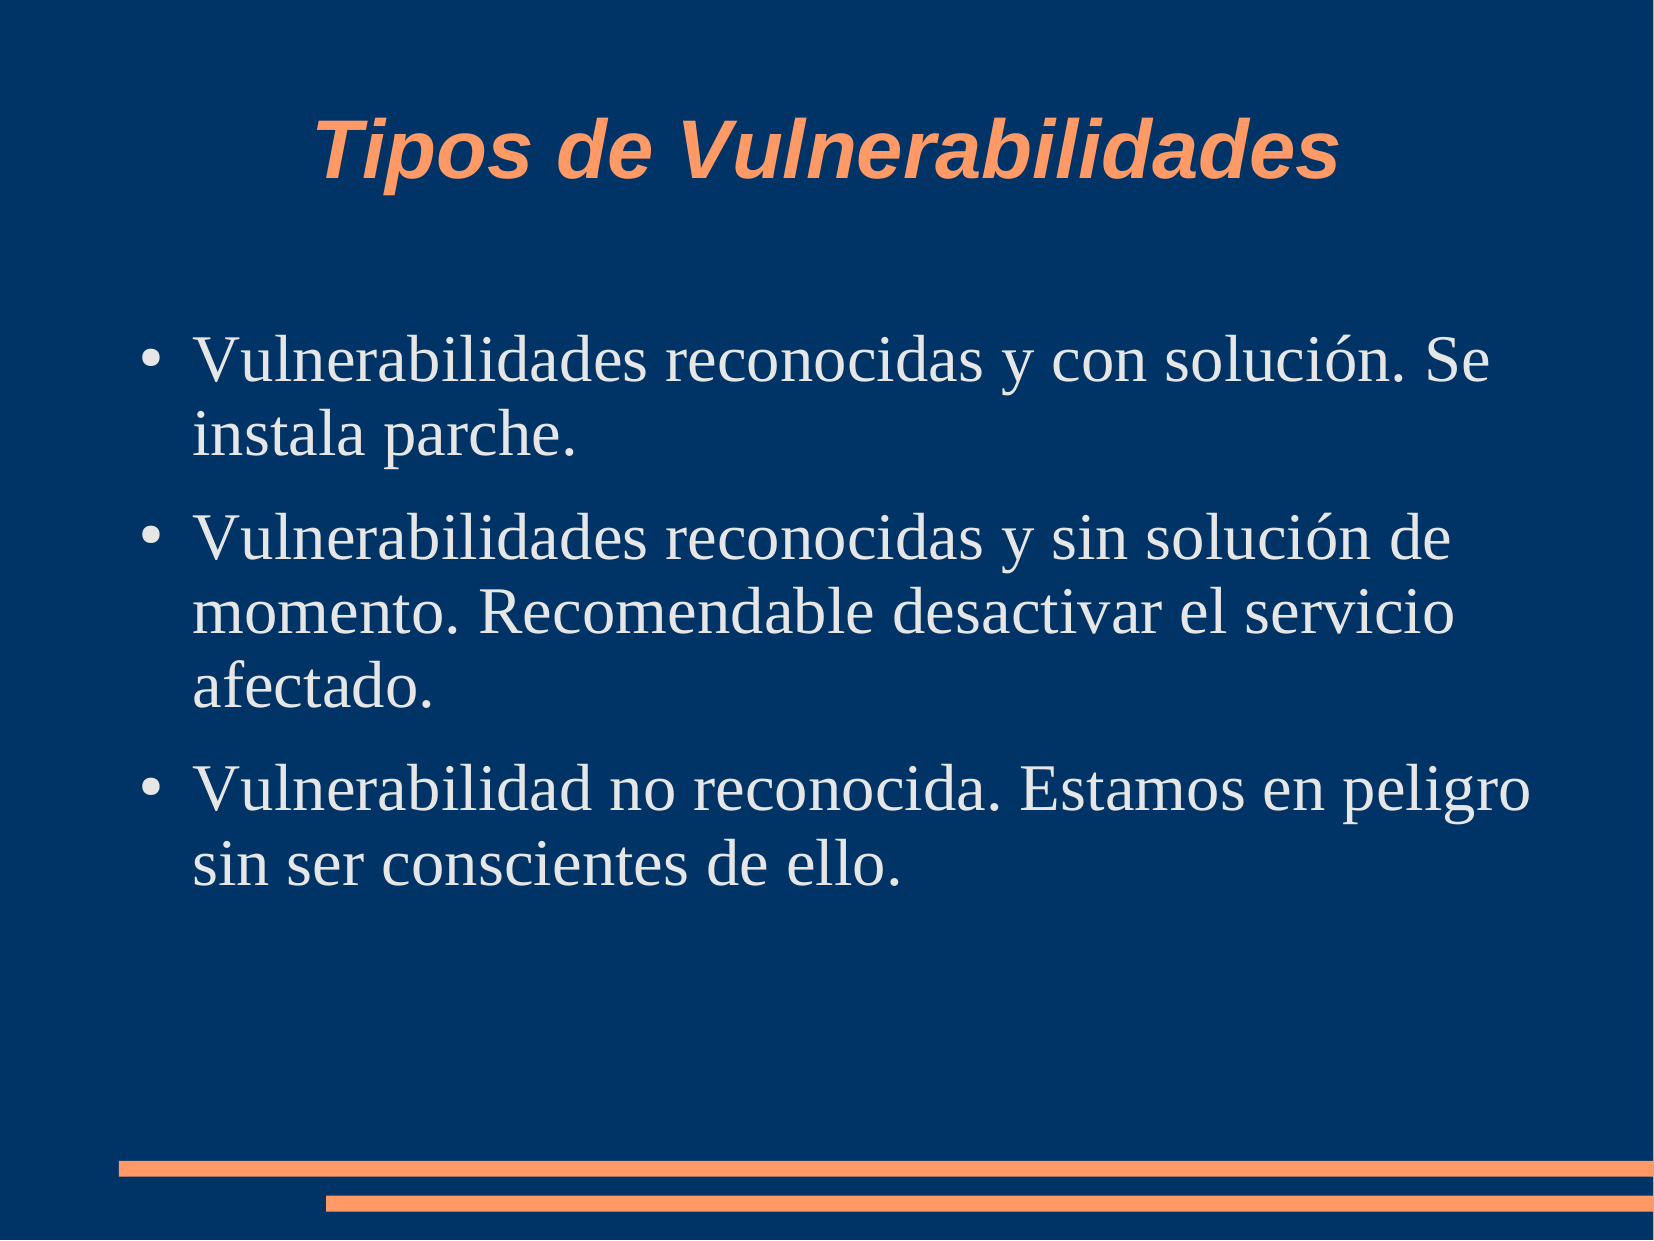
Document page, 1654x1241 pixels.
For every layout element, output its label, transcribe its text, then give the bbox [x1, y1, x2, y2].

title Tipos de Vulnerabilidades [121, 46, 1534, 254]
list Vulnerabilidades reconocidas y con solución. Se instala parche. Vulnerabilidades reconocidas y sin solución de momento. Recomendable desactivar el servicio afectado. Vulnerabilidad no reconocida. Estamos en peligro sin ser conscientes de ello. [121, 322, 1561, 1042]
